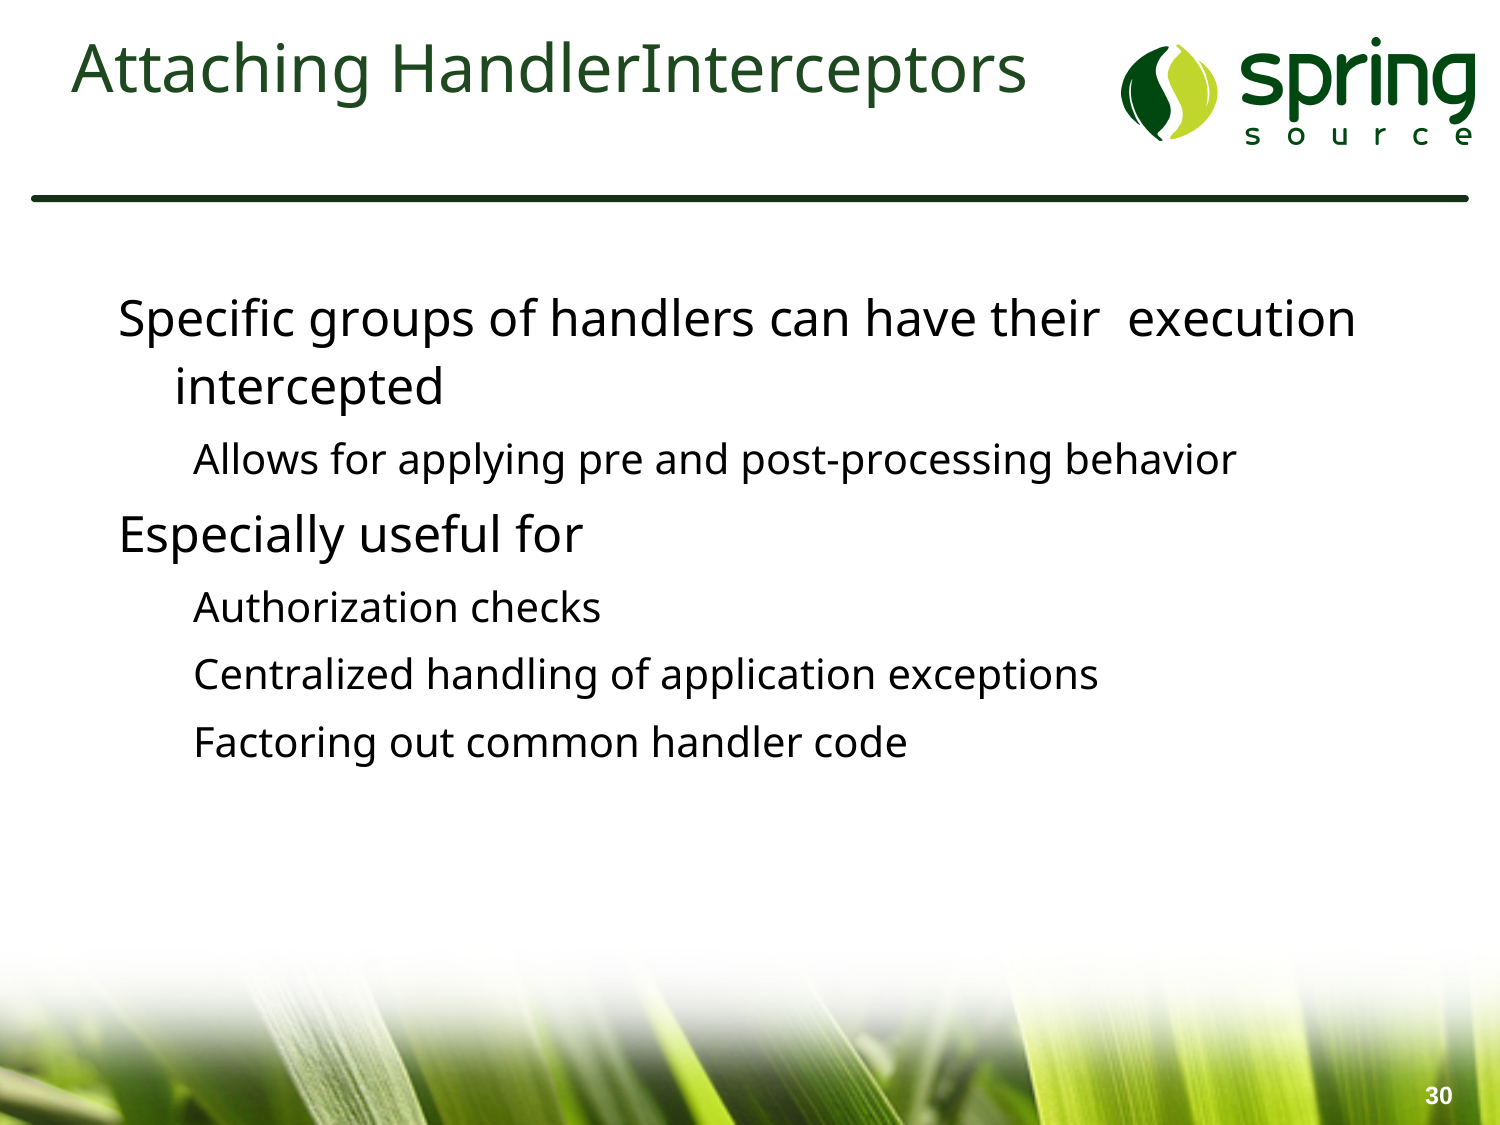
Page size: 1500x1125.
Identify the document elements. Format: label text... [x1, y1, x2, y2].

picture [1121, 37, 1475, 145]
picture [0, 944, 1500, 1125]
title Attaching HandlerInterceptors [56, 13, 1089, 191]
list Specific groups of handlers can have their execution intercepted Allows for applying pre and post-processing behavior Especially useful for Authorization checks Centralized handling of application exceptions Factoring out common handler code [103, 275, 1394, 938]
